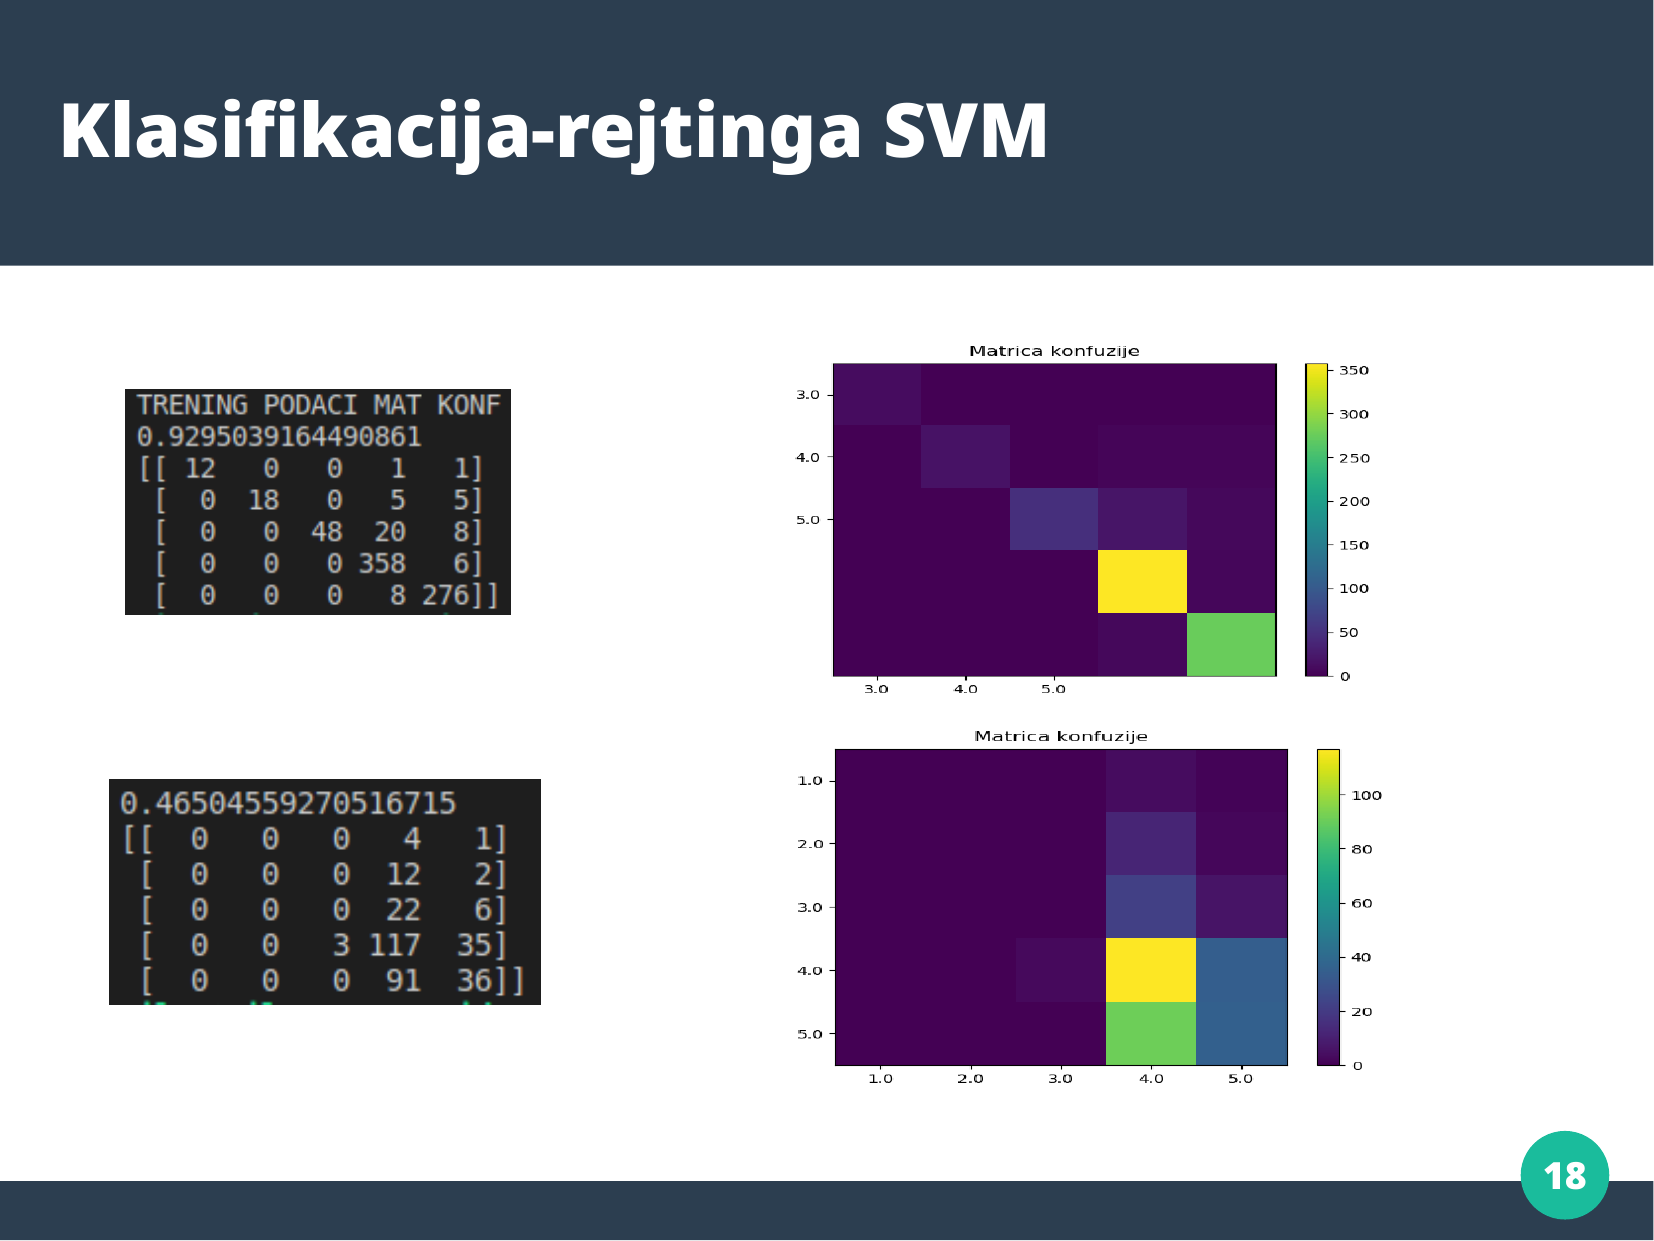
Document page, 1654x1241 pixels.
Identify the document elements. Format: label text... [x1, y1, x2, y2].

title Klasifikacija-rejtinga SVM [59, 49, 1595, 207]
picture [109, 779, 541, 1006]
picture [125, 389, 511, 616]
picture [705, 314, 1486, 1111]
